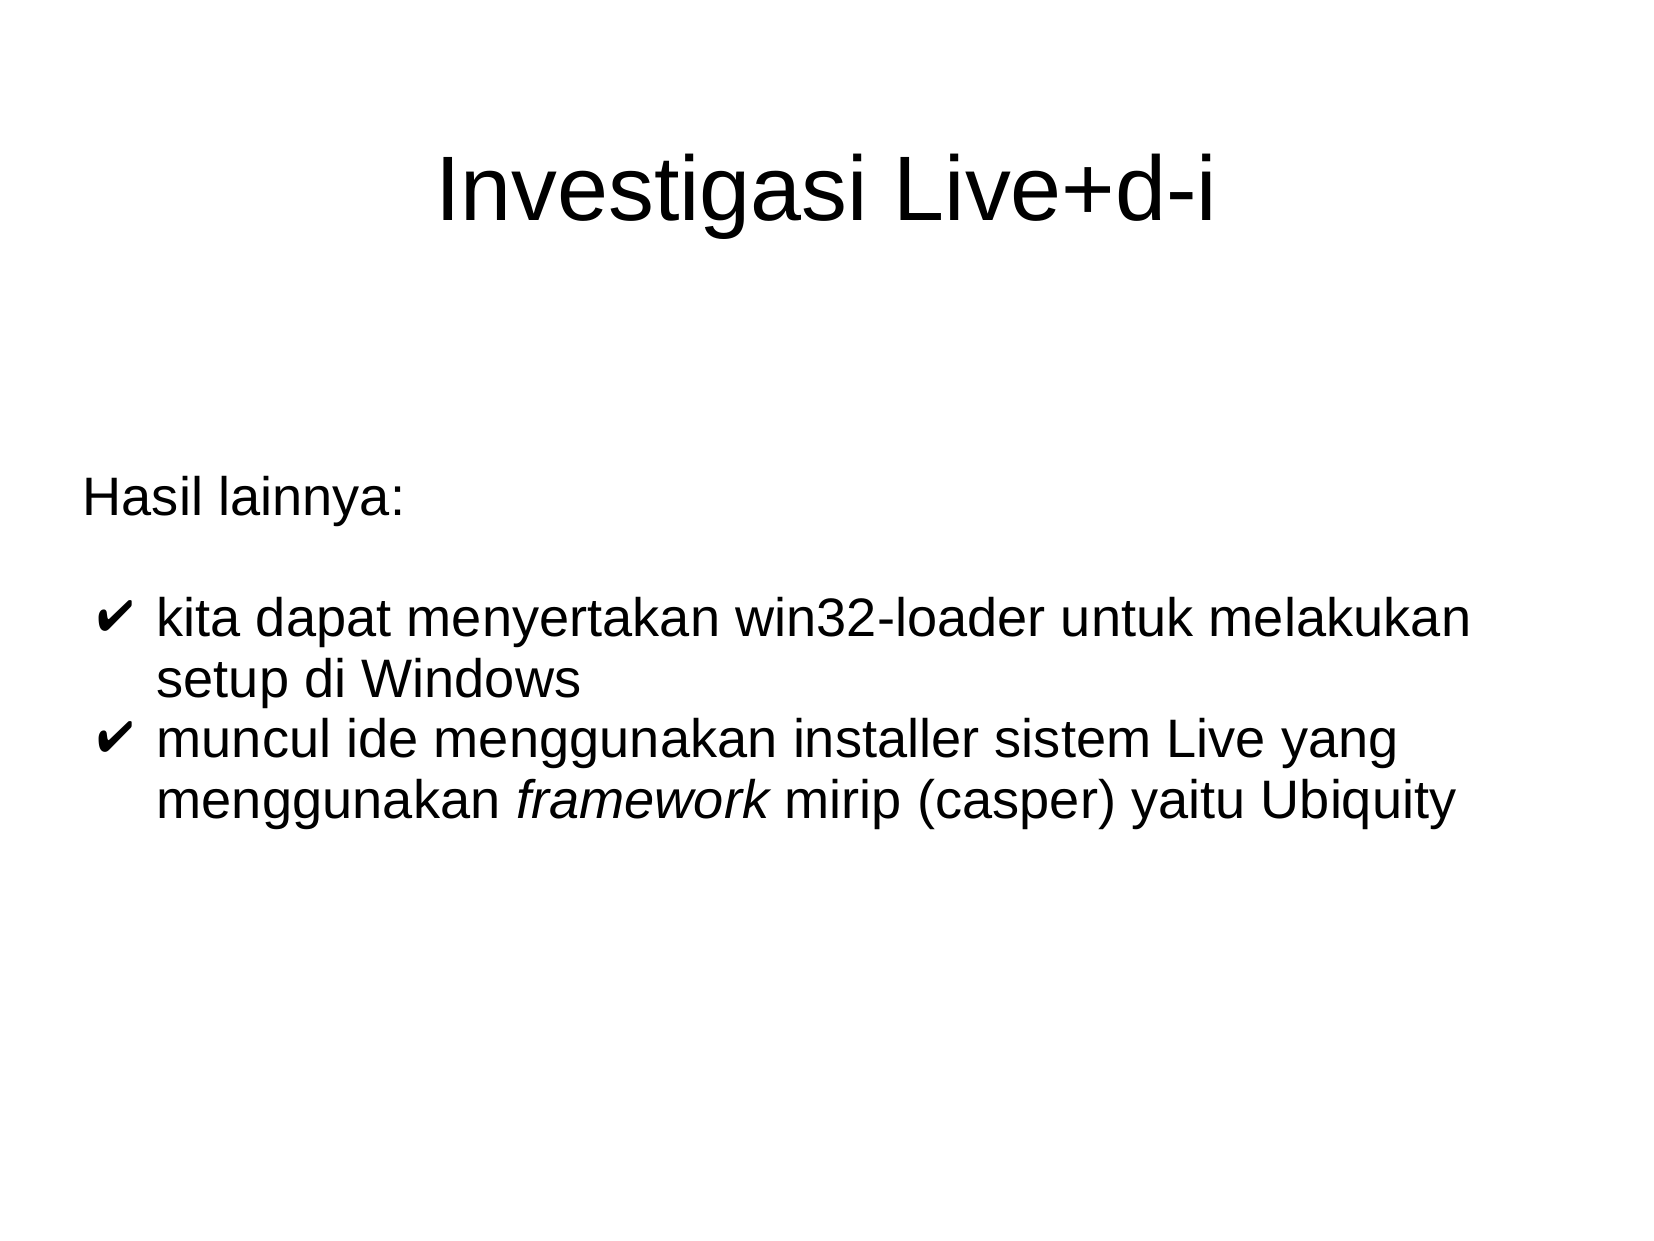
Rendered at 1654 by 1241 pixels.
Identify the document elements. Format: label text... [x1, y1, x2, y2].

title Investigasi Live+d-i [82, 84, 1571, 187]
subtitle Hasil lainnya: kita dapat menyertakan win32-loader untuk melakukan setup di Windows muncul ide menggunakan installer sistem Live yang menggunakan framework mirip (casper) yaitu Ubiquity [82, 187, 1571, 1109]
